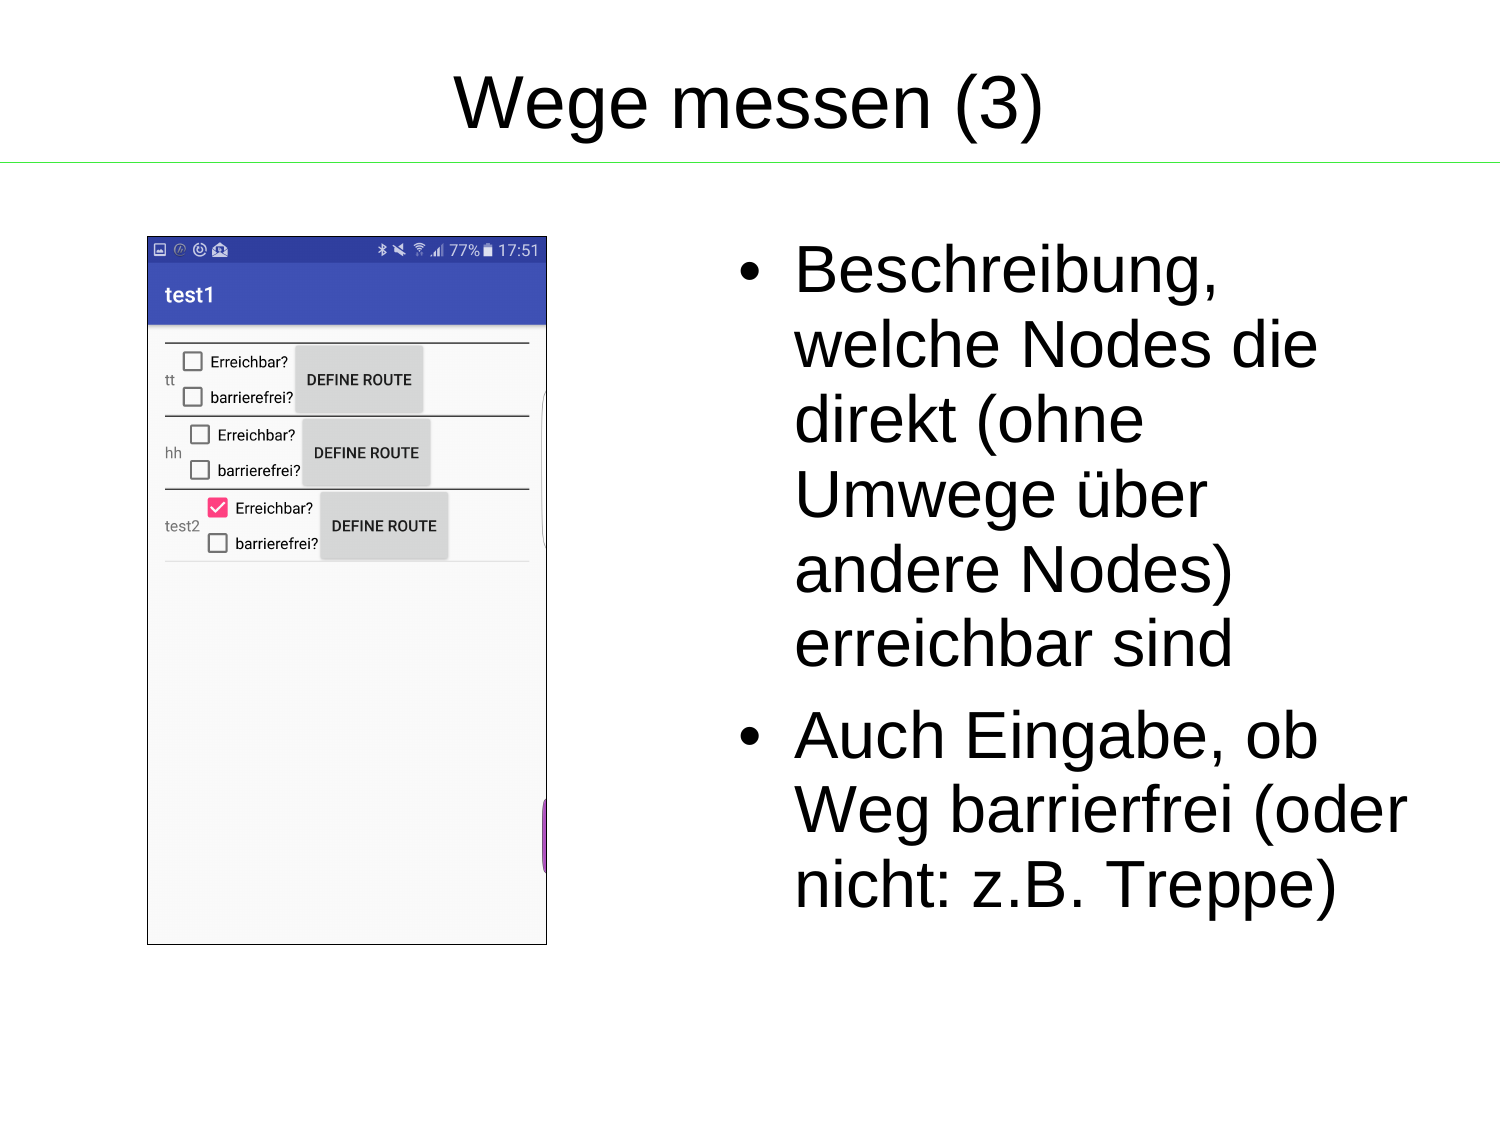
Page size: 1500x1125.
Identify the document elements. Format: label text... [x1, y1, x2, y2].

title Wege messen (3) [75, 49, 1426, 156]
list Beschreibung, welche Nodes die direkt (ohne Umwege über andere Nodes) erreichbar sind Auch Eingabe, ob Weg barrierfrei (oder nicht: z.B. Treppe) [738, 232, 1426, 1063]
picture [147, 236, 547, 945]
